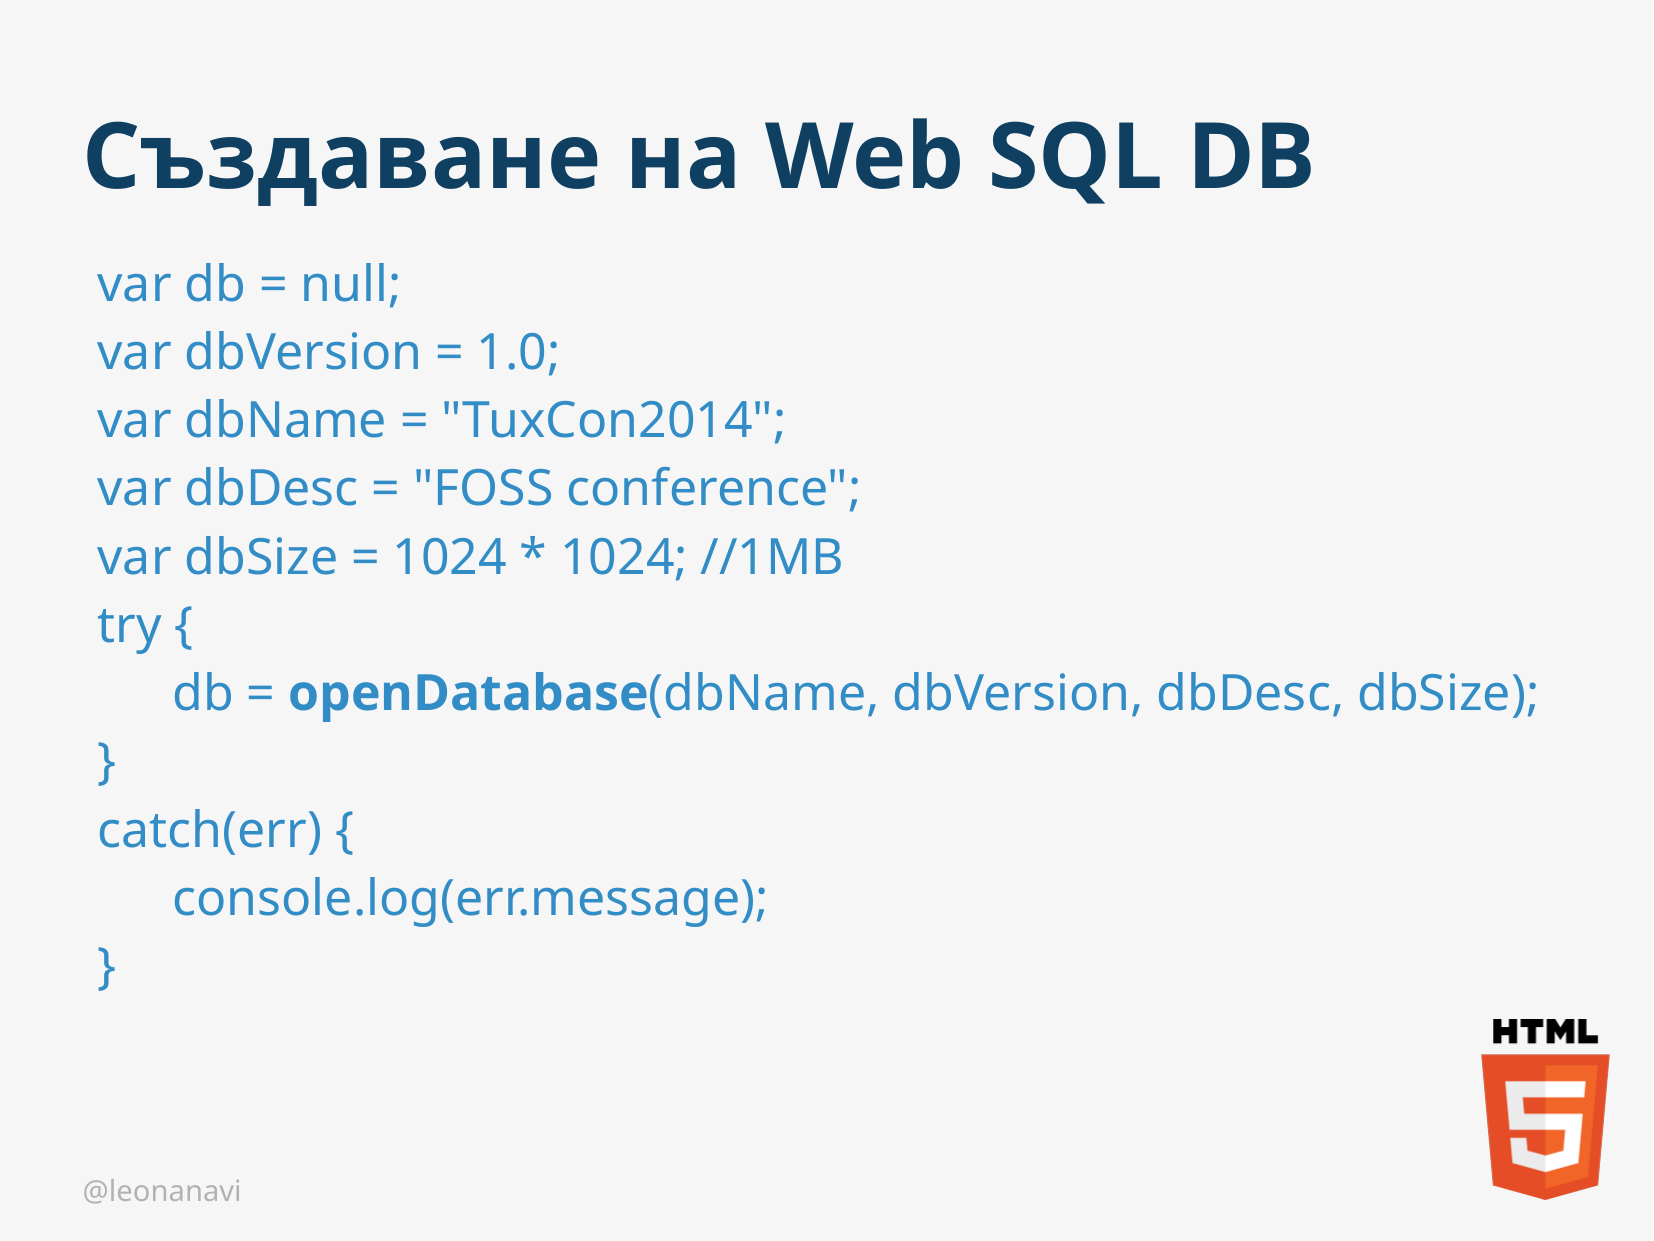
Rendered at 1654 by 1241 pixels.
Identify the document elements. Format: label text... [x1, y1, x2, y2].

text_box var db = null; var dbVersion = 1.0; var dbName = "TuxCon2014"; var dbDesc = "FOSS conference"; var dbSize = 1024 * 1024; //1MB try { db = openDatabase(dbName, dbVersion, dbDesc, dbSize); } catch(err) { console.log(err.message); } [82, 240, 1506, 899]
picture [1455, 1019, 1636, 1201]
title Създаване на Web SQL DB [82, 49, 1571, 257]
